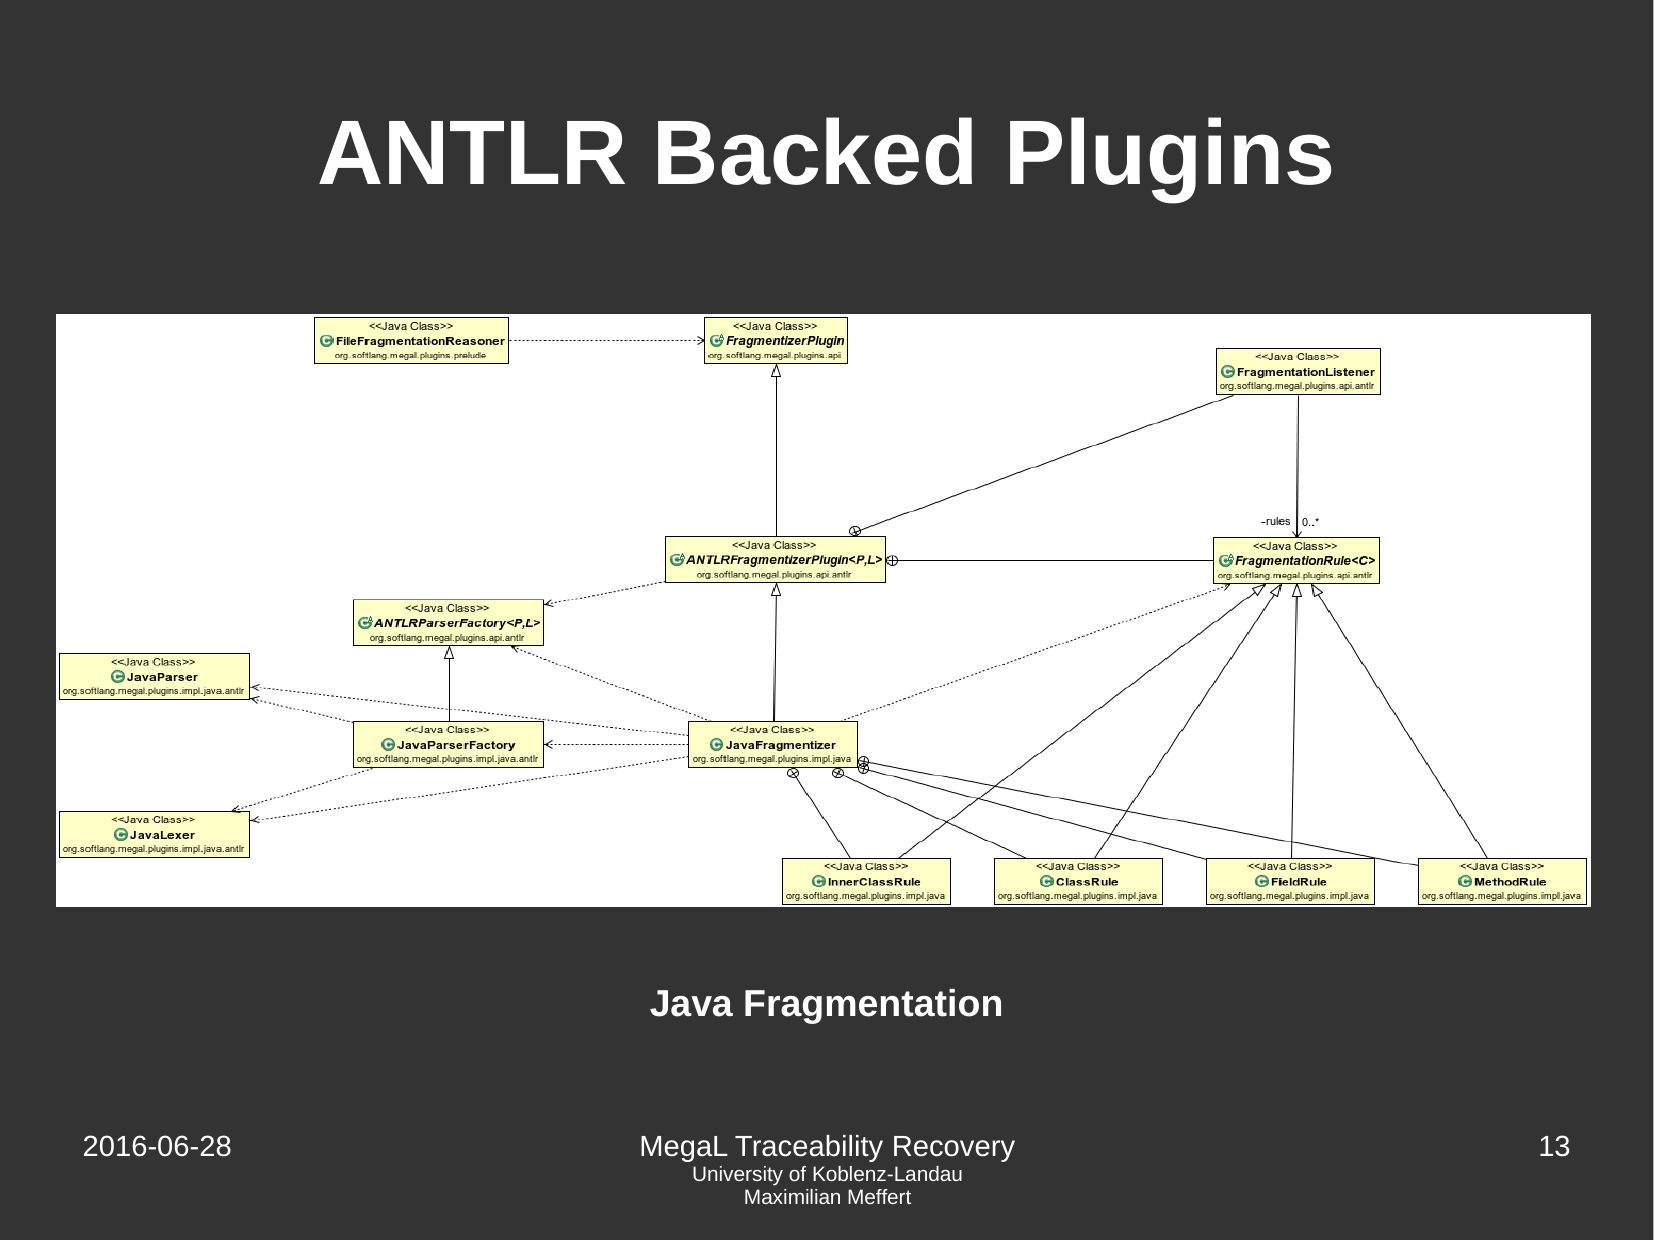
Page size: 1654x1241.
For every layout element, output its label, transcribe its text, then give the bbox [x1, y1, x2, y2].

text_box Java Fragmentation [436, 975, 1217, 1032]
picture [56, 314, 1591, 907]
title ANTLR Backed Plugins [82, 49, 1571, 257]
